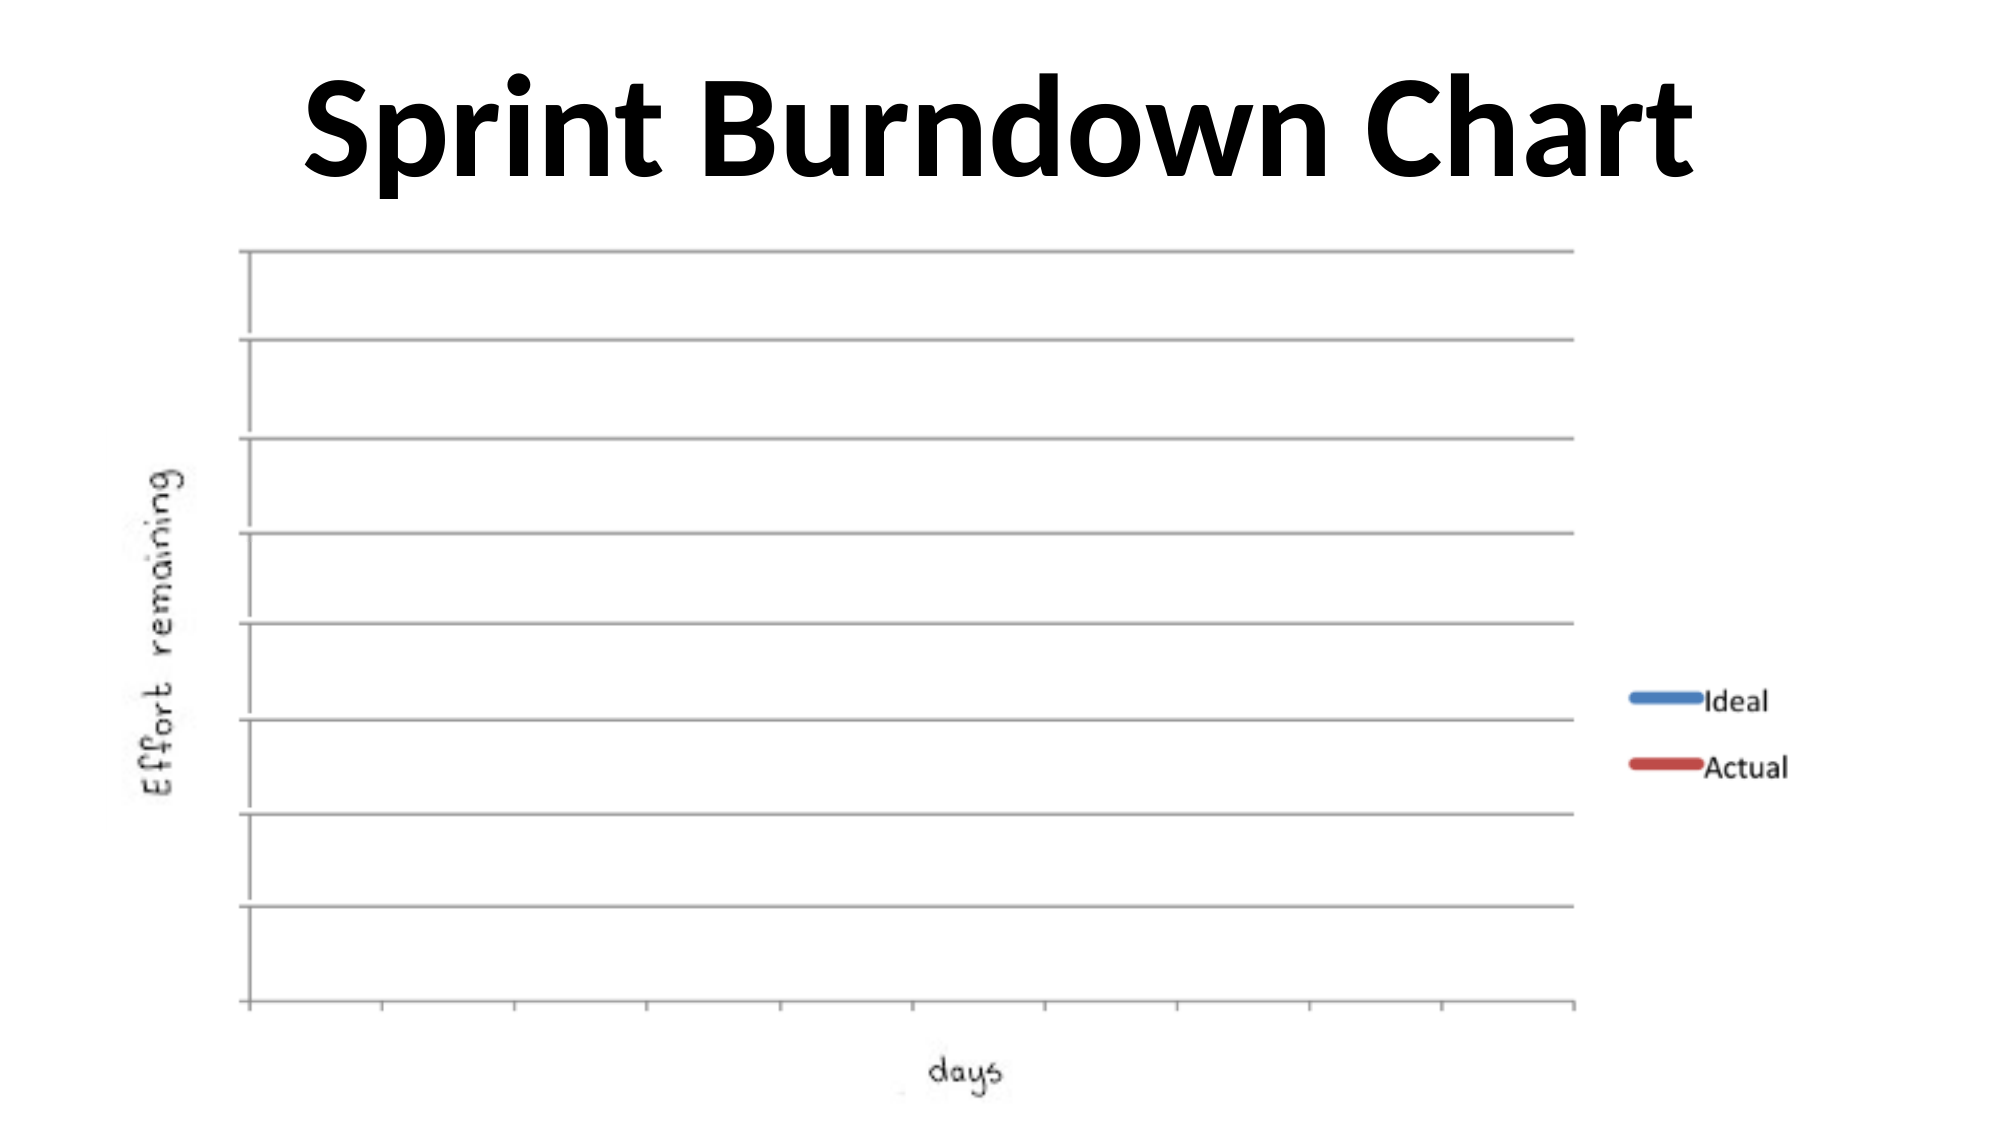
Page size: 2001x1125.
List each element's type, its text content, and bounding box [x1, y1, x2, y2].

picture [225, 234, 1813, 1024]
picture [890, 1034, 1047, 1125]
picture [105, 425, 206, 833]
text_box Sprint Burndown Chart [0, 0, 2000, 325]
